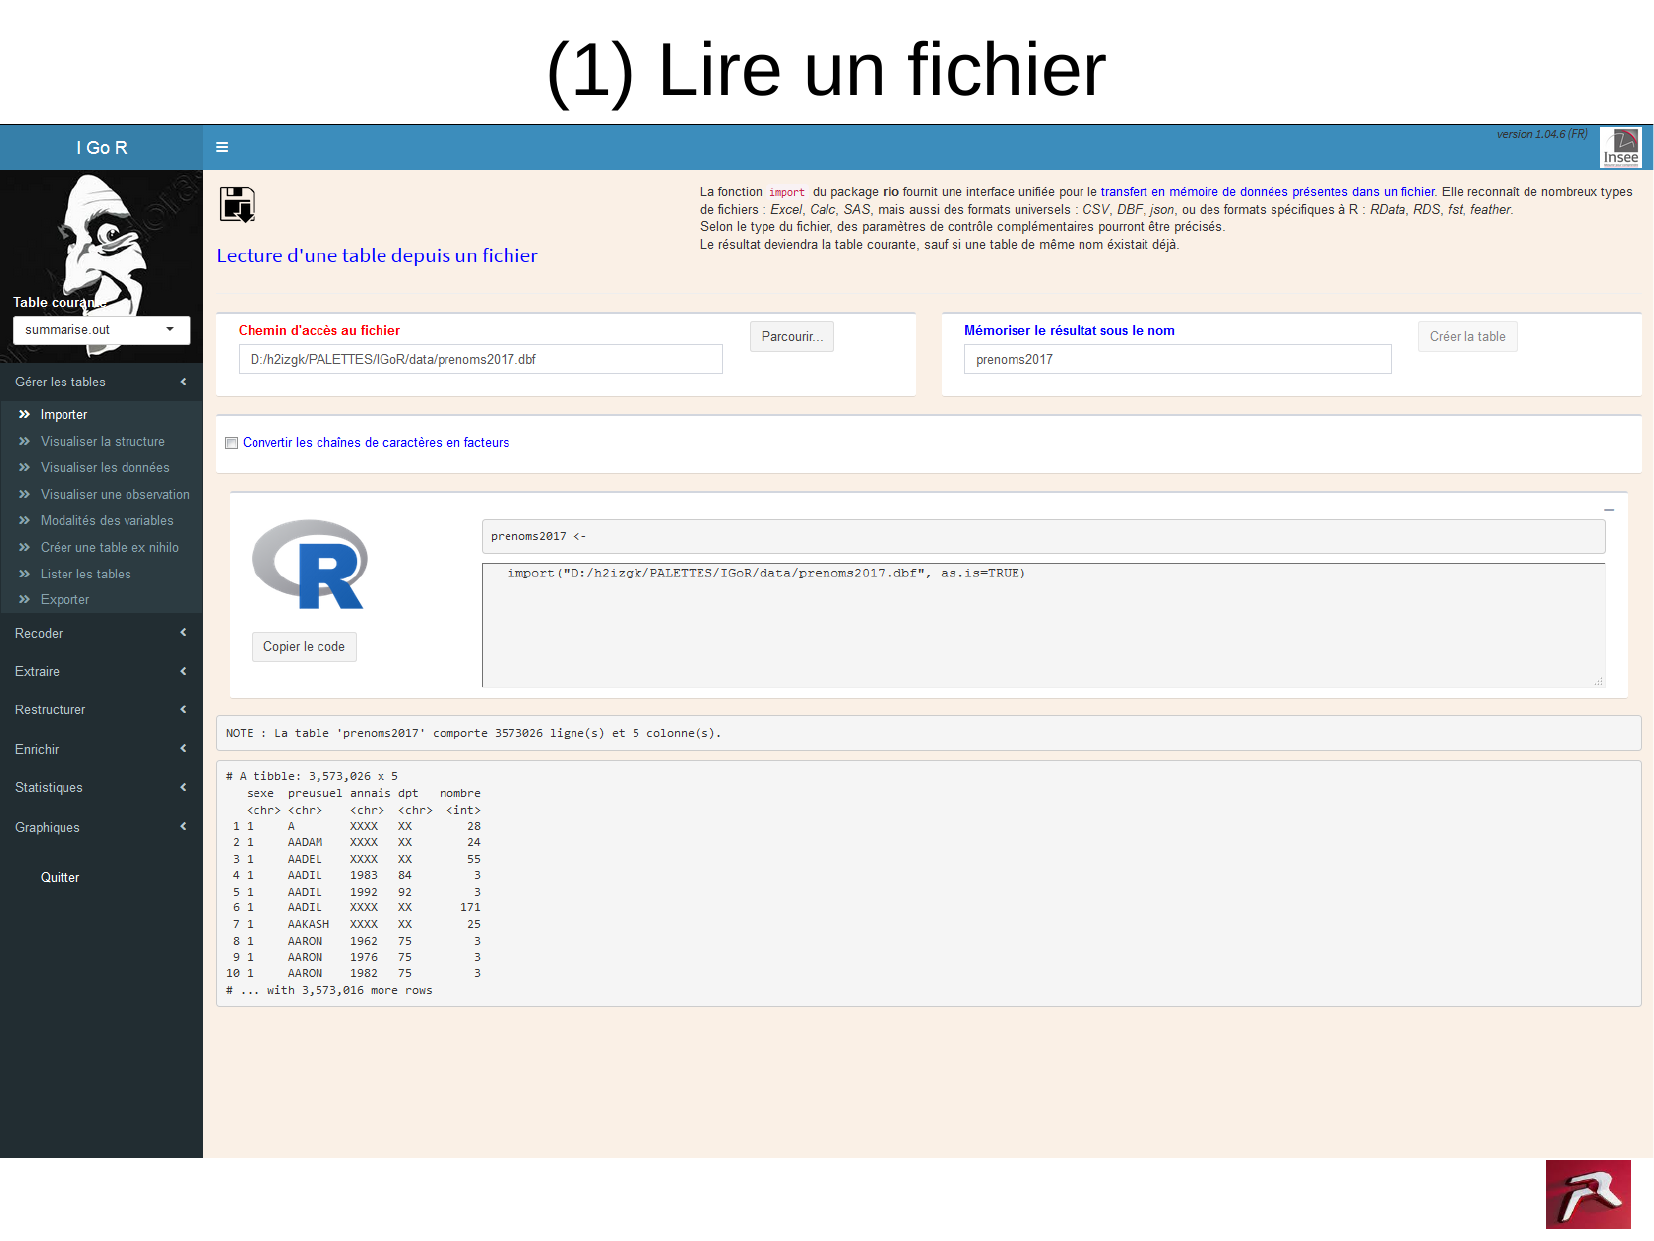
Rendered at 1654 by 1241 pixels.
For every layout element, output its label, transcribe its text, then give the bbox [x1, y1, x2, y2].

title (1) Lire un fichier [82, 27, 1571, 112]
picture [0, 124, 1654, 1158]
picture [1546, 1160, 1631, 1229]
